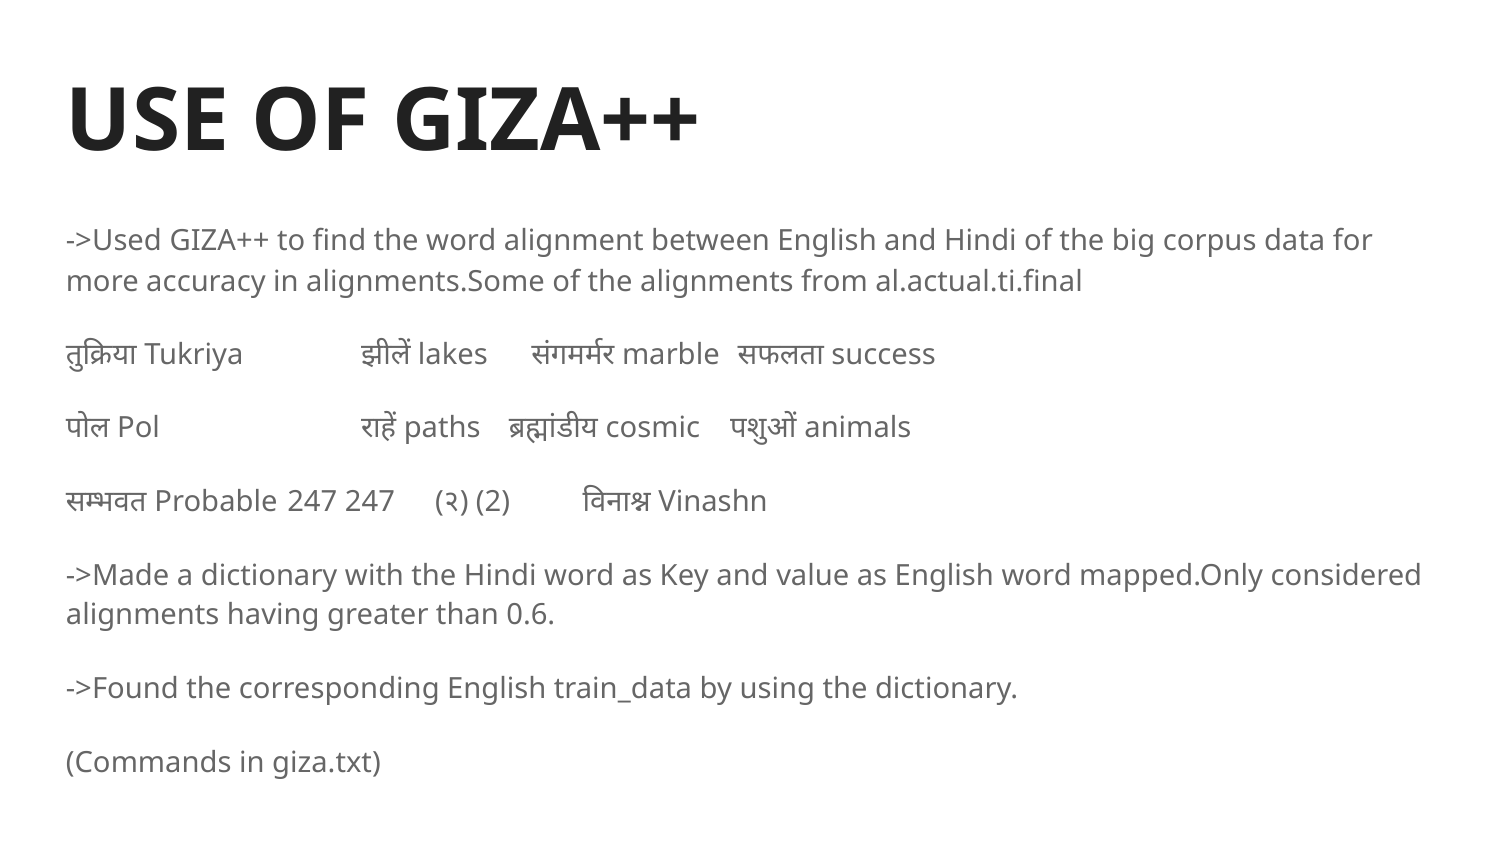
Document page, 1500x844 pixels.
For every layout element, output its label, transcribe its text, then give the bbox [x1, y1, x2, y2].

text_box USE OF GIZA++ [51, 47, 1449, 180]
text_box ->Used GIZA++ to find the word alignment between English and Hindi of the big corpus data for more accuracy in alignments.Some of the alignments from al.actual.ti.final तुक्रिया Tukriya झीलें lakes संगमर्मर marble सफलता success पोल Pol राहें paths ब्रह्मांडीय cosmic पशुओं animals सम्भवत Probable 247 247 (२) (2) विनाश्न Vinashn ->Made a dictionary with the Hindi word as Key and value as English word mapped.Only considered alignments having greater than 0.6. ->Found the corresponding English train_data by using the dictionary. (Commands in giza.txt) [51, 201, 1449, 750]
